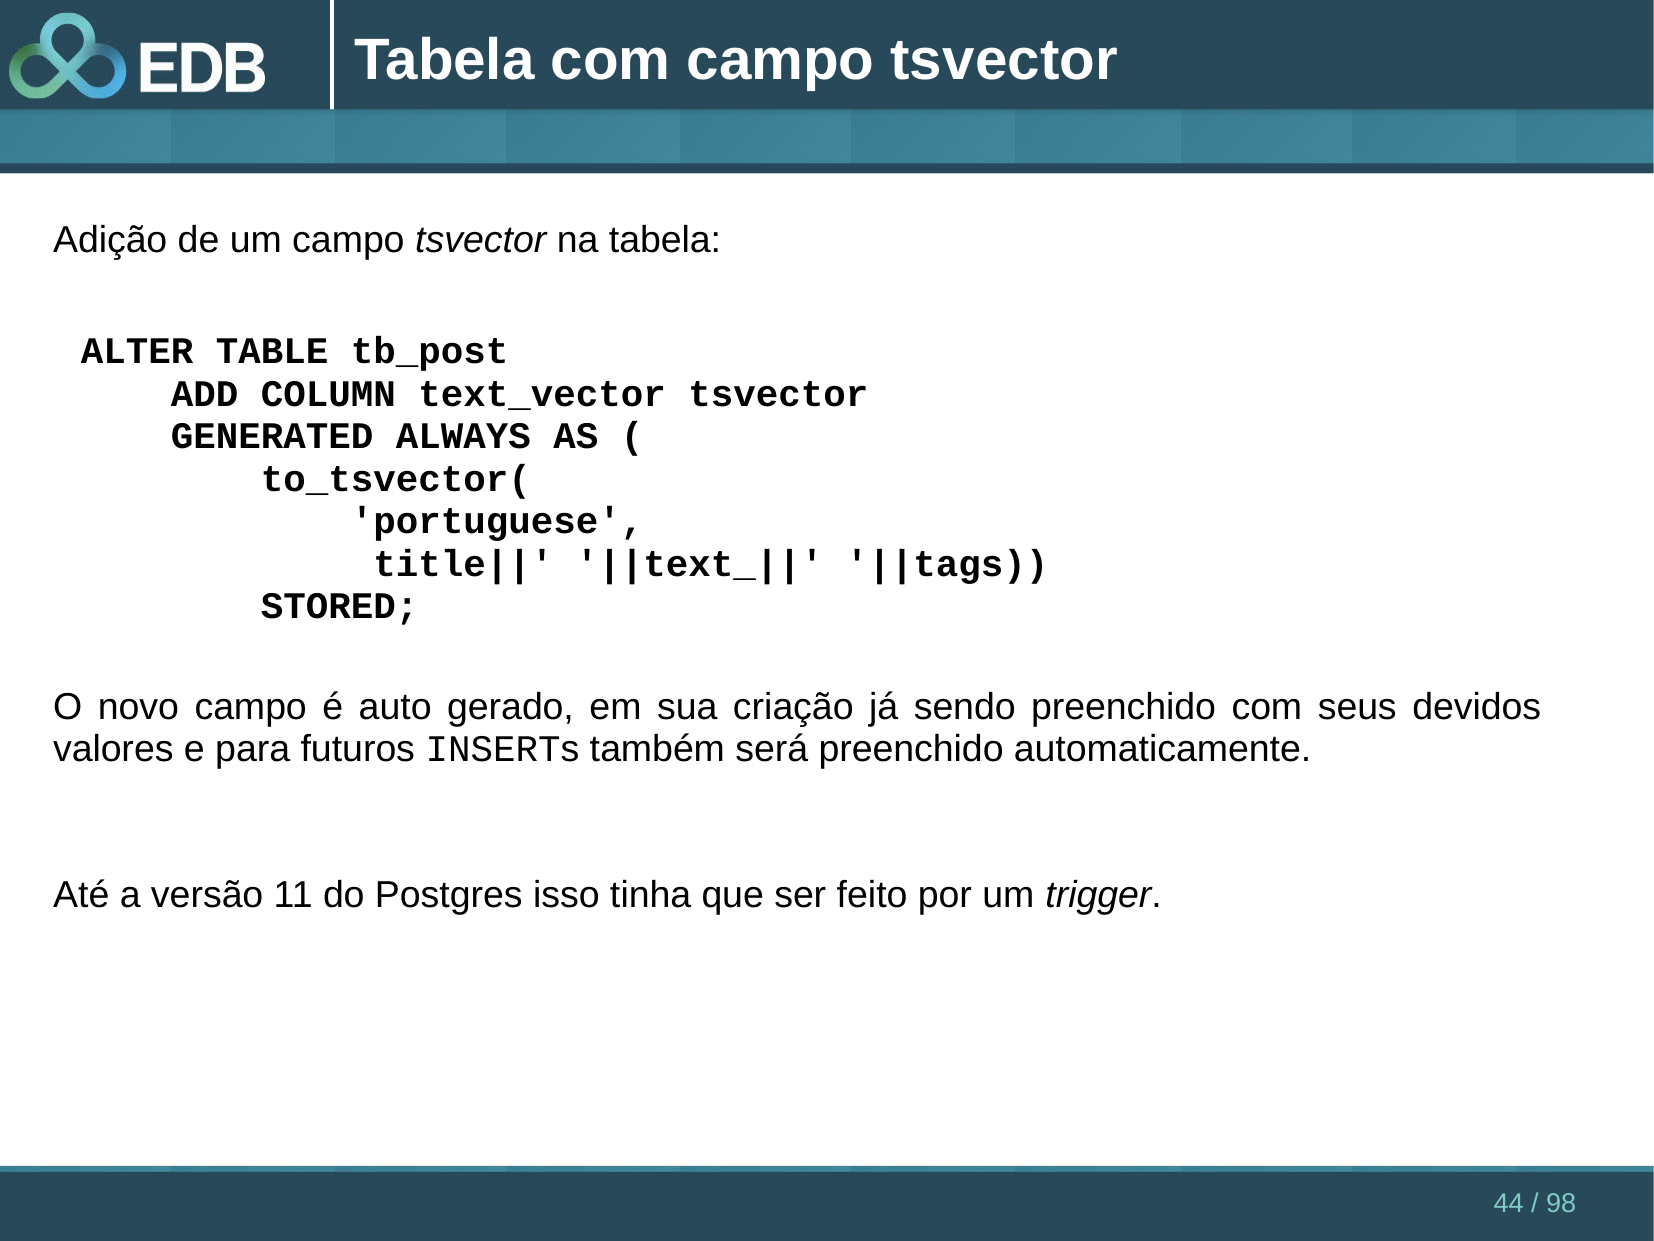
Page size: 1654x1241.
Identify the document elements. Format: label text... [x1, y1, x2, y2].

list O novo campo é auto gerado, em sua criação já sendo preenchido com seus devidos valores e para futuros INSERTs também será preenchido automaticamente. Até a versão 11 do Postgres isso tinha que ser feito por um trigger. [53, 685, 1542, 916]
list Adição de um campo tsvector na tabela: [53, 218, 1542, 266]
title Tabela com campo tsvector [354, 0, 1625, 125]
picture [0, 0, 1654, 1241]
text_box ALTER TABLE tb_post ADD COLUMN text_vector tsvector GENERATED ALWAYS AS ( to_tsvector( 'portuguese', title||' '||text_||' '||tags)) STORED; [66, 324, 1447, 638]
